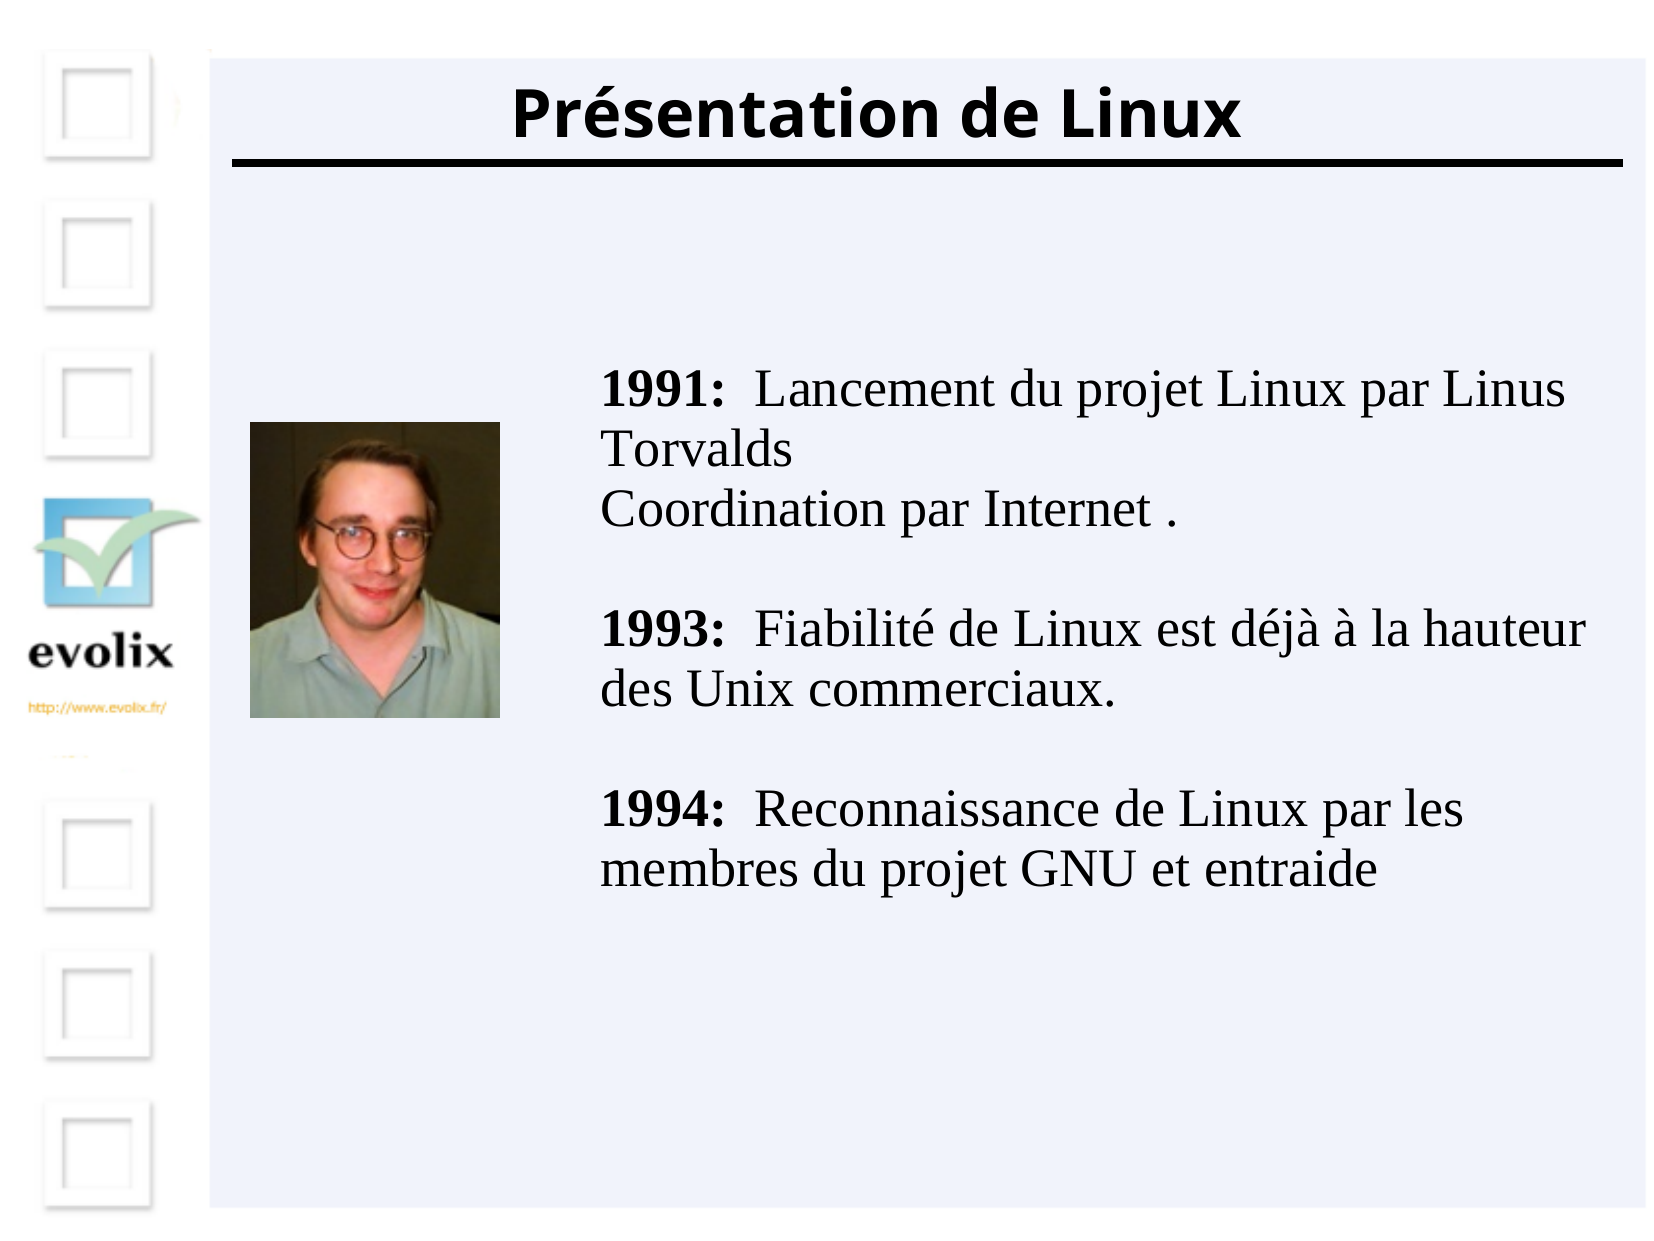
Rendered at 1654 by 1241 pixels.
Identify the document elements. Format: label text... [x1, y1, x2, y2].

picture [0, 49, 1654, 1218]
subtitle 1991: Lancement du projet Linux par Linus Torvalds Coordination par Internet . 1993: Fiabilité de Linux est déjà à la hauteur des Unix commerciaux. 1994: Reconnaissance de Linux par les membres du projet GNU et entraide [525, 296, 1619, 960]
title Présentation de Linux [389, 58, 1364, 165]
